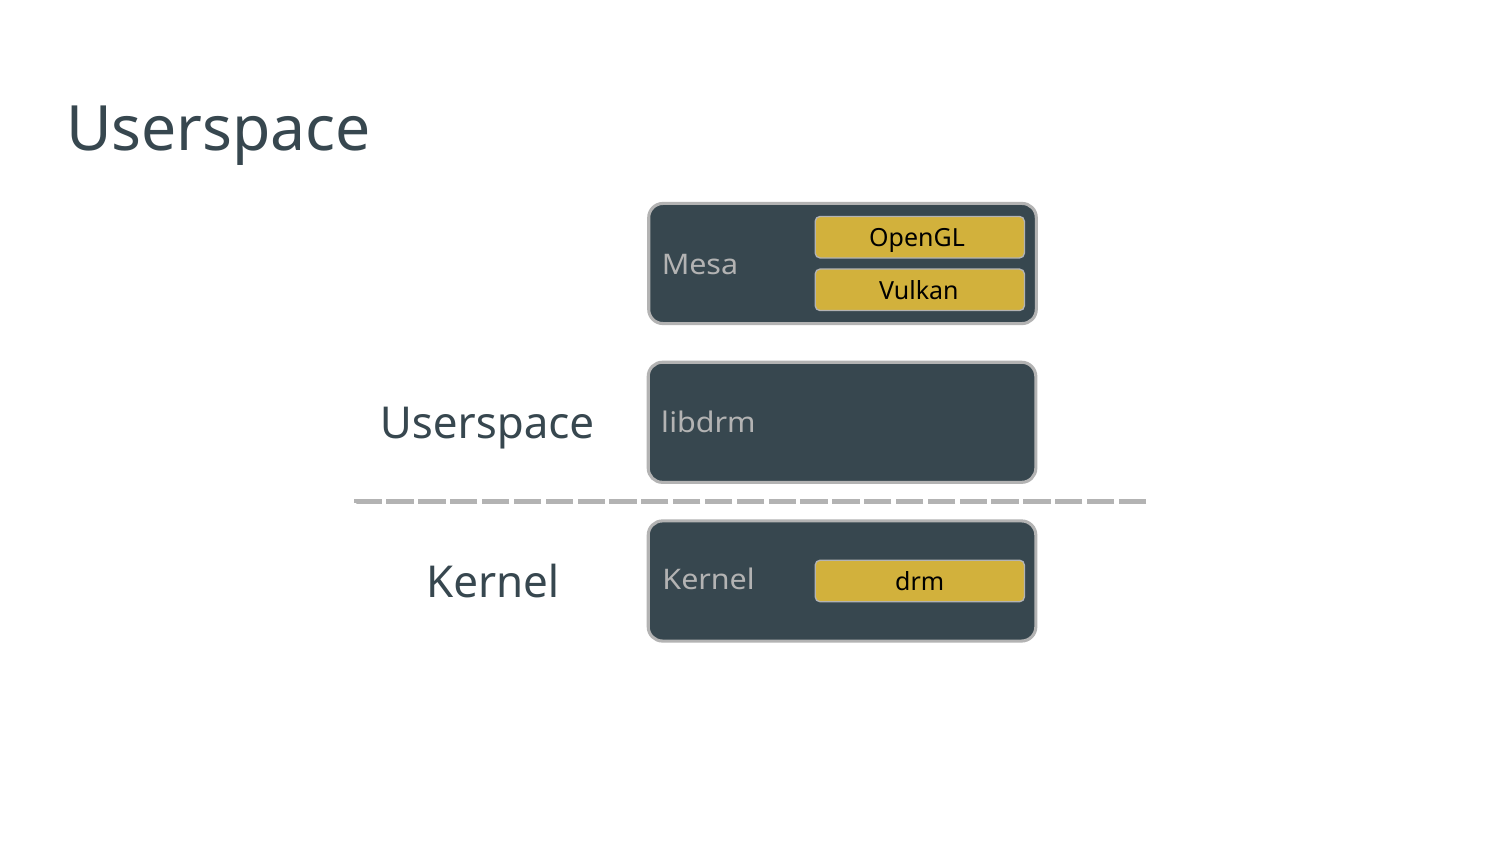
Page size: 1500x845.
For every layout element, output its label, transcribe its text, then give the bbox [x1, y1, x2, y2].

picture [0, 201, 1500, 643]
title Userspace [51, 72, 1449, 167]
